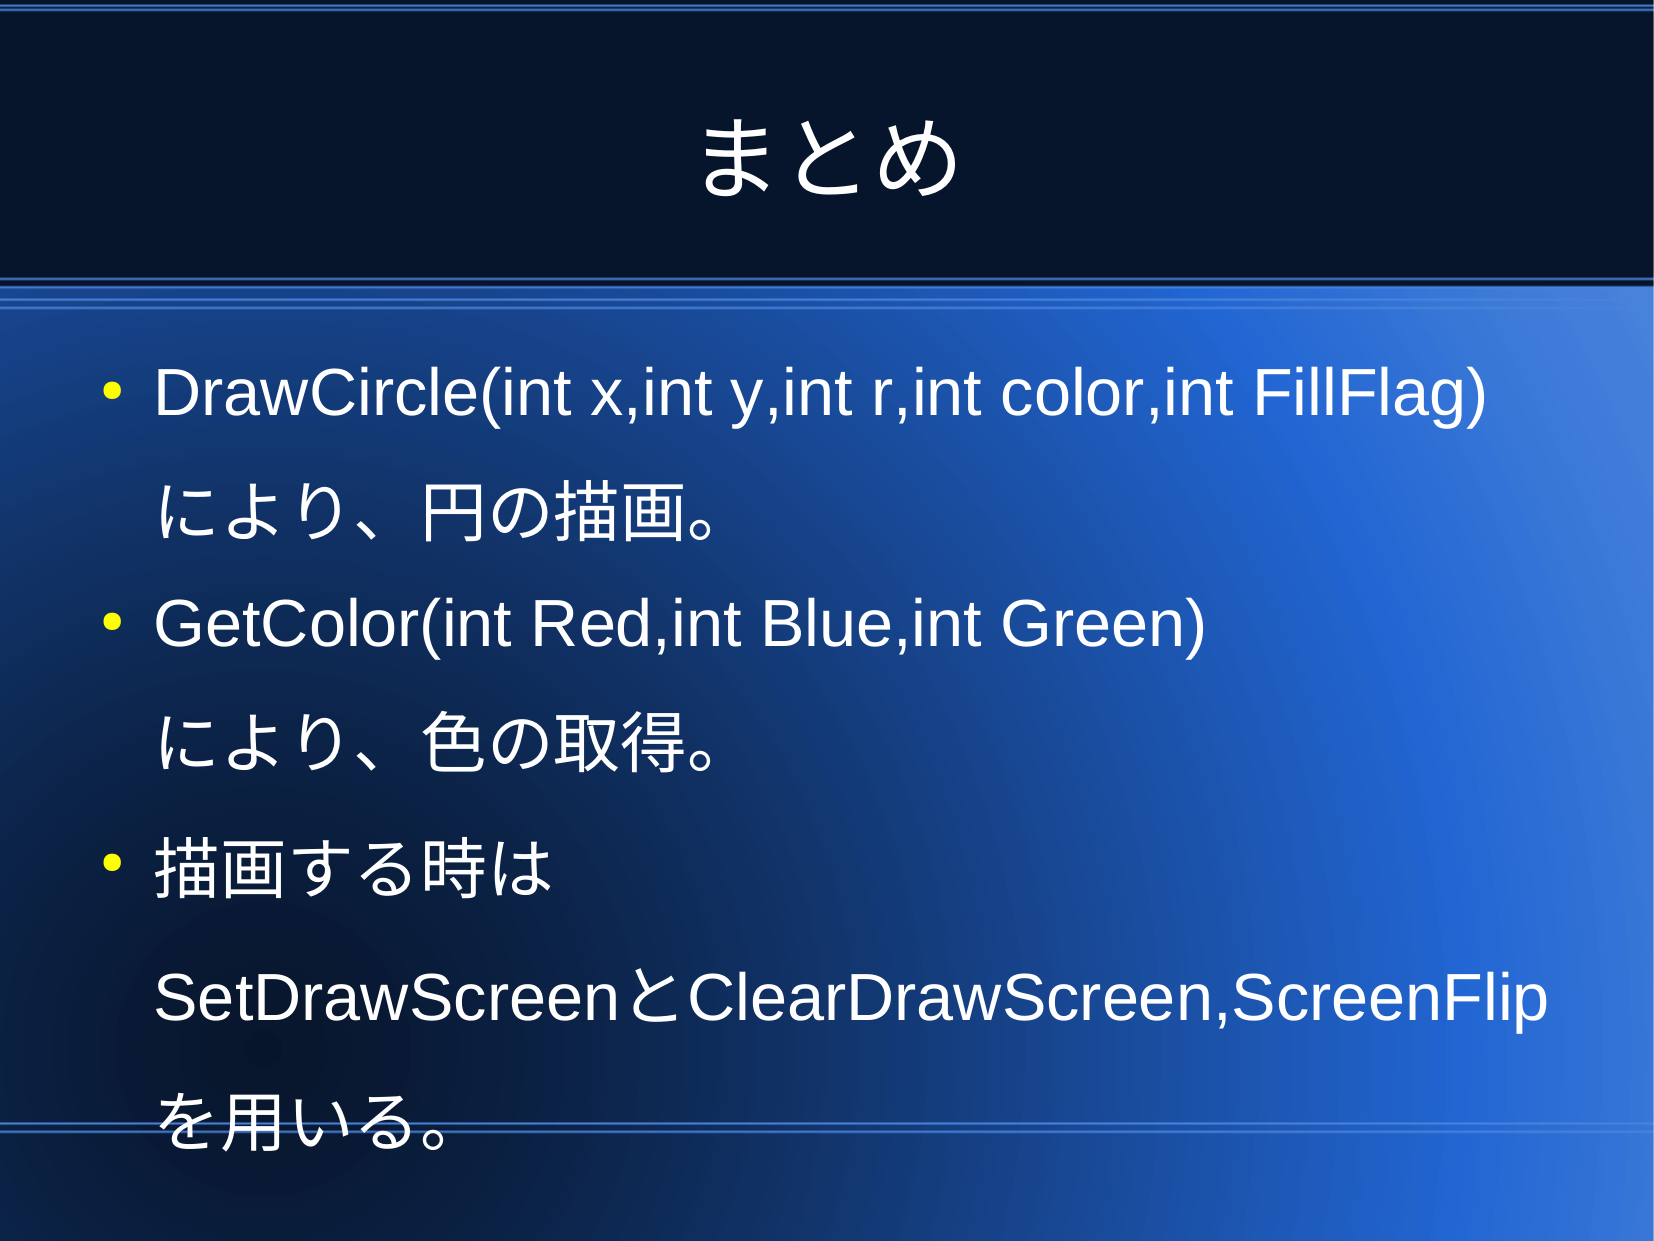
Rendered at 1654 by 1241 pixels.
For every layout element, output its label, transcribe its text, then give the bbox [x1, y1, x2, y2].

title まとめ [82, 49, 1571, 257]
list DrawCircle(int x,int y,int r,int color,int FillFlag) により、円の描画。 GetColor(int Red,int Blue,int Green) により、色の取得。 描画する時は SetDrawScreenとClearDrawScreen,ScreenFlip を用いる。 [82, 355, 1571, 1174]
picture [0, 0, 1654, 1241]
